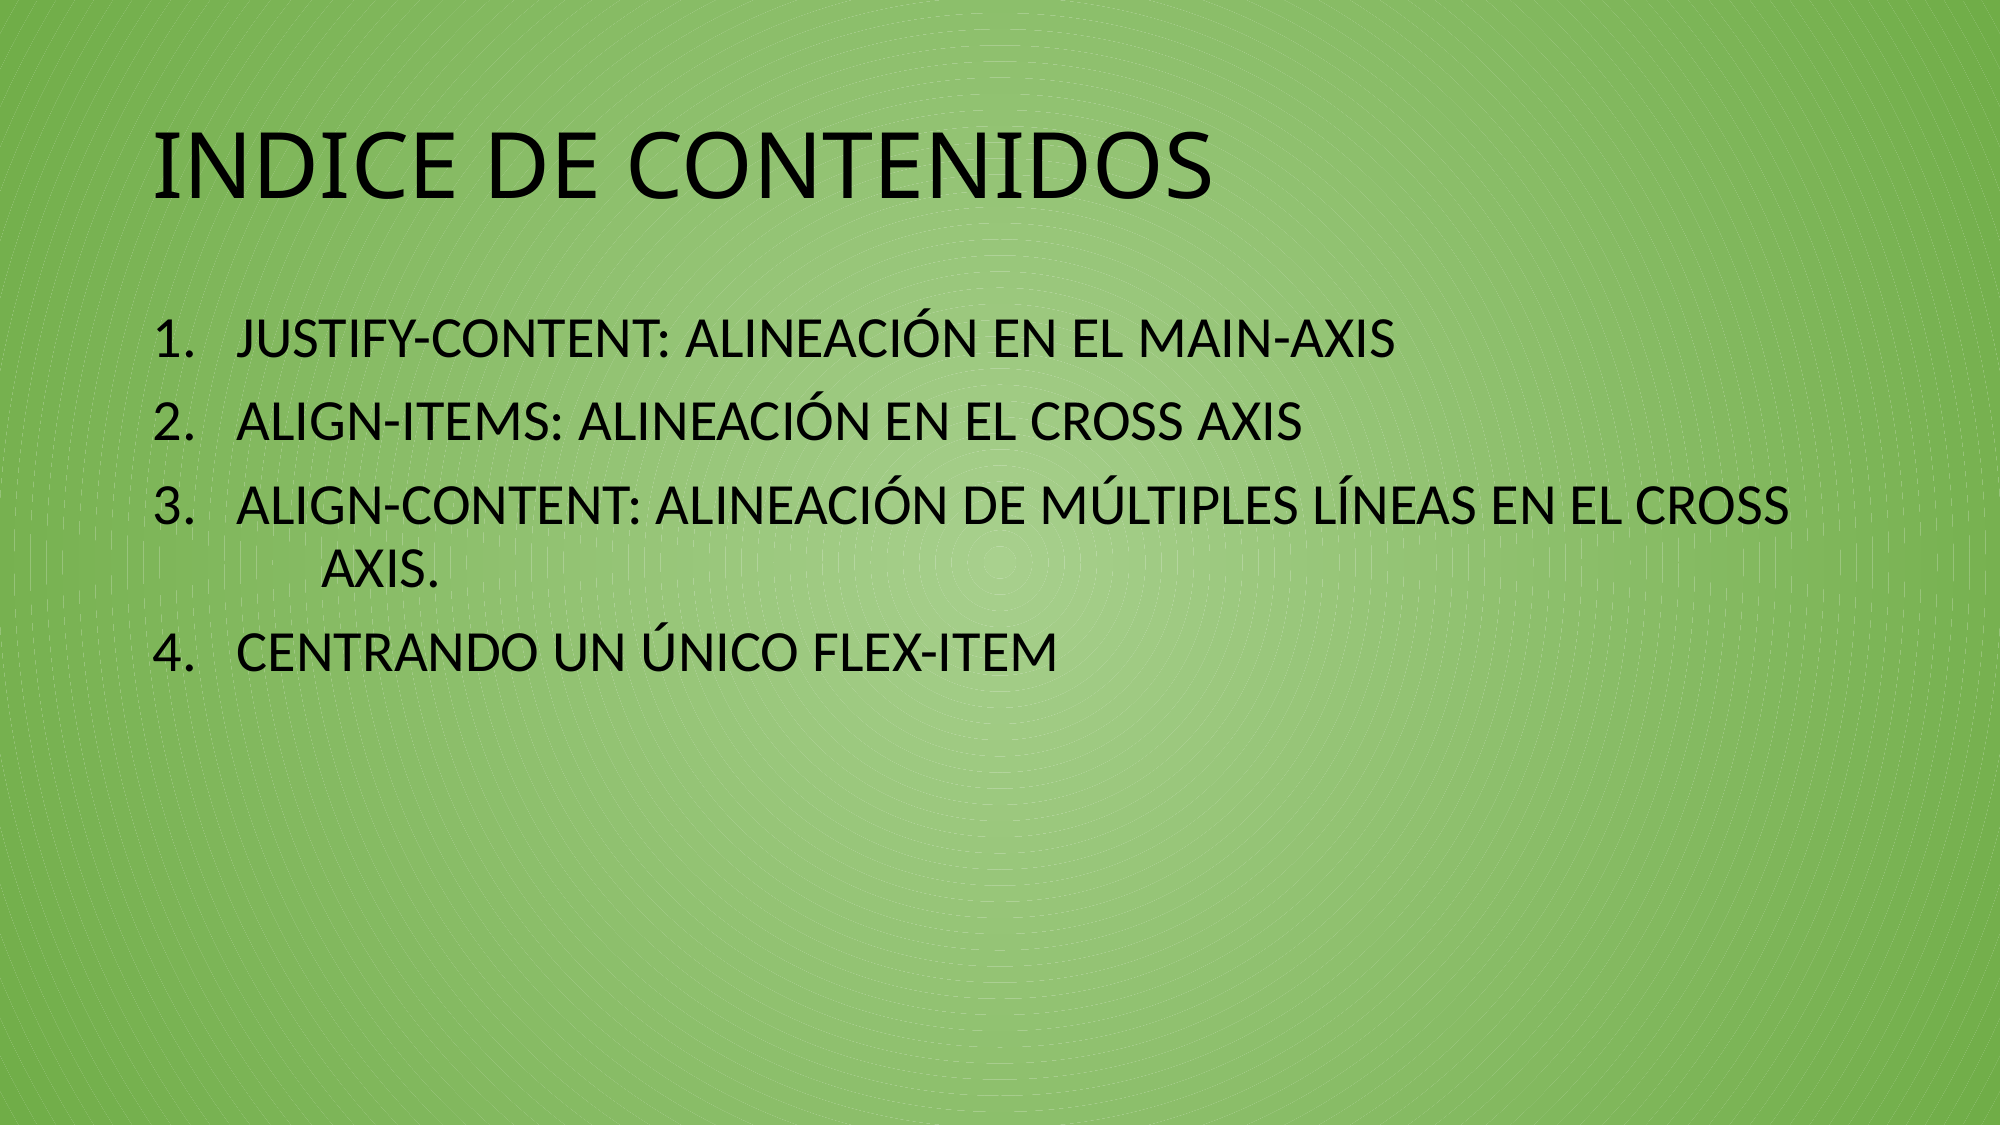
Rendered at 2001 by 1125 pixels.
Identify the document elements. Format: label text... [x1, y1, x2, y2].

list JUSTIFY-CONTENT: ALINEACIÓN EN EL MAIN-AXIS ALIGN-ITEMS: ALINEACIÓN EN EL CROSS AXIS ALIGN-CONTENT: ALINEACIÓN DE MÚLTIPLES LÍNEAS EN EL CROSS AXIS. CENTRANDO UN ÚNICO FLEX-ITEM [137, 299, 1863, 1014]
title INDICE DE CONTENIDOS [137, 59, 1863, 278]
